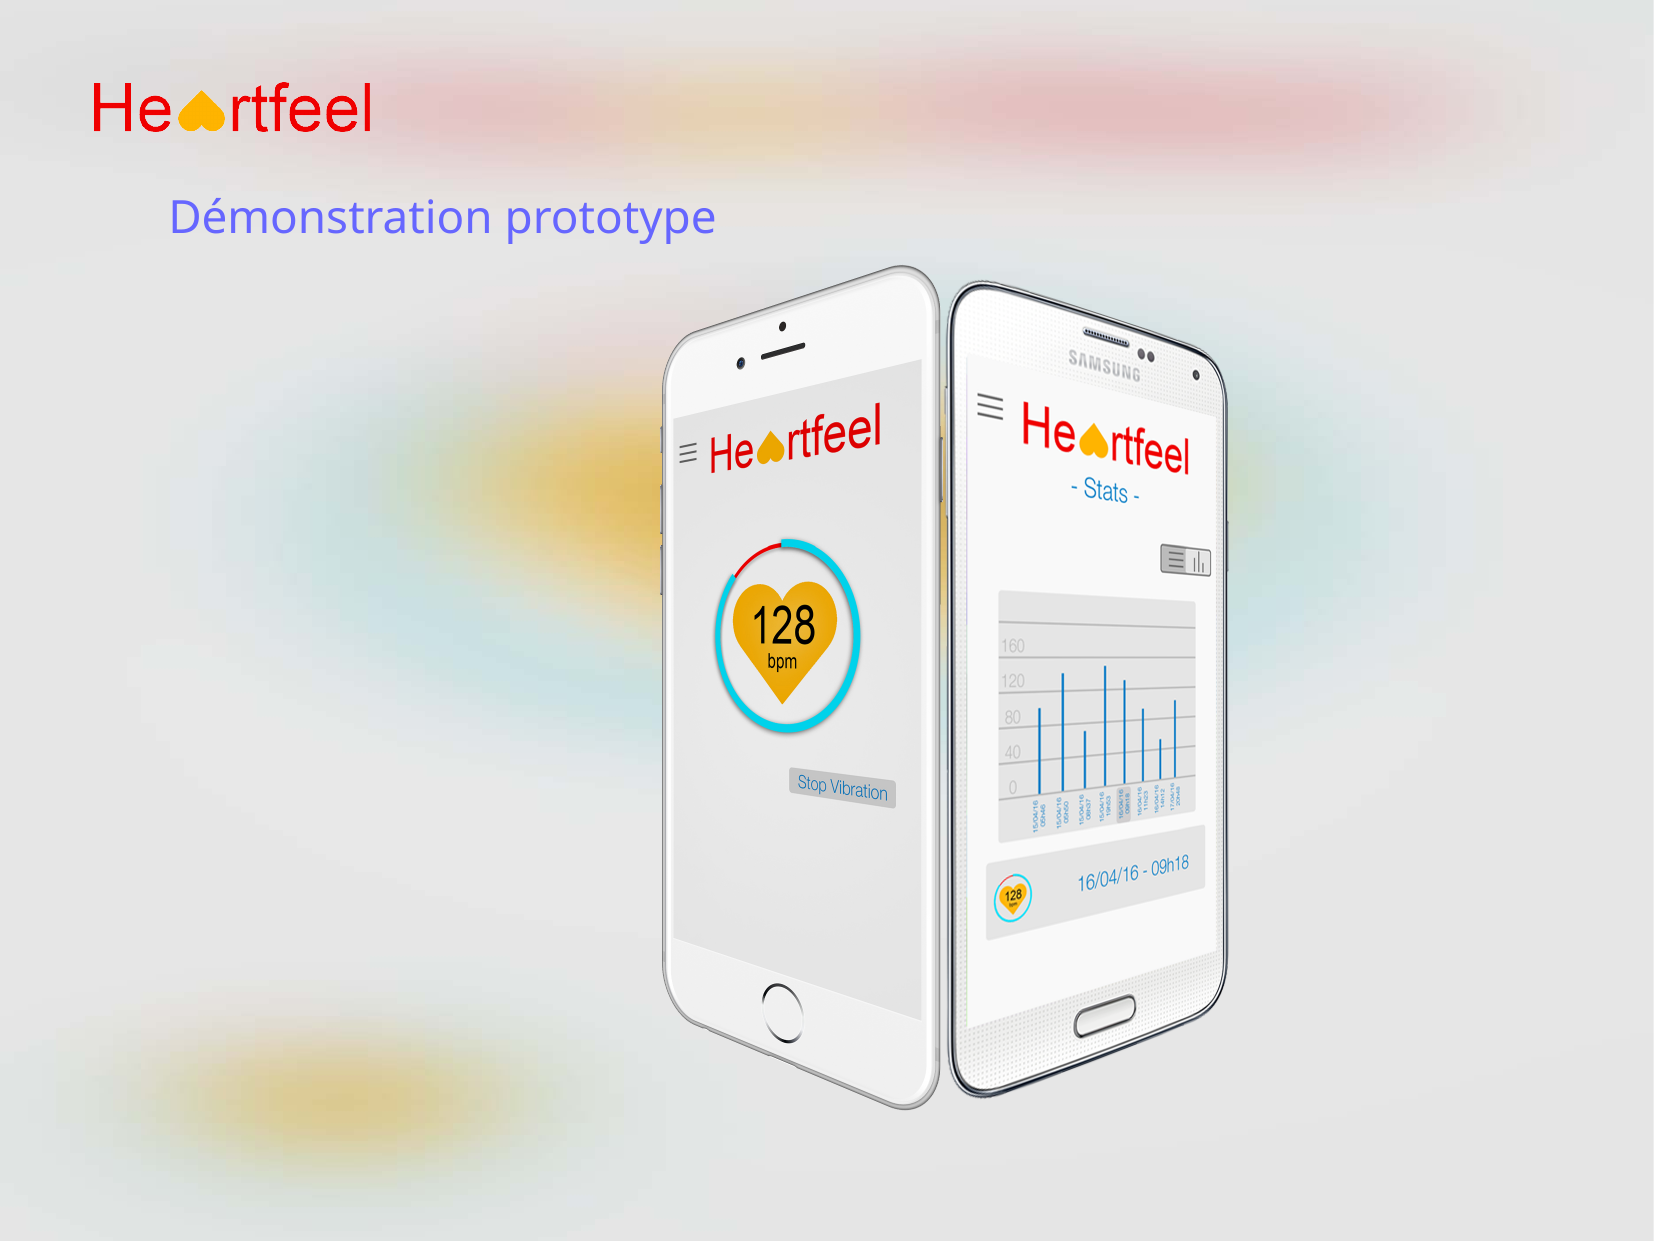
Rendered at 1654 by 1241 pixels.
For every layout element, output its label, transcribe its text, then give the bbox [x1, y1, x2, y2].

picture [0, 0, 1654, 1241]
text_box Démonstration prototype [153, 177, 863, 300]
